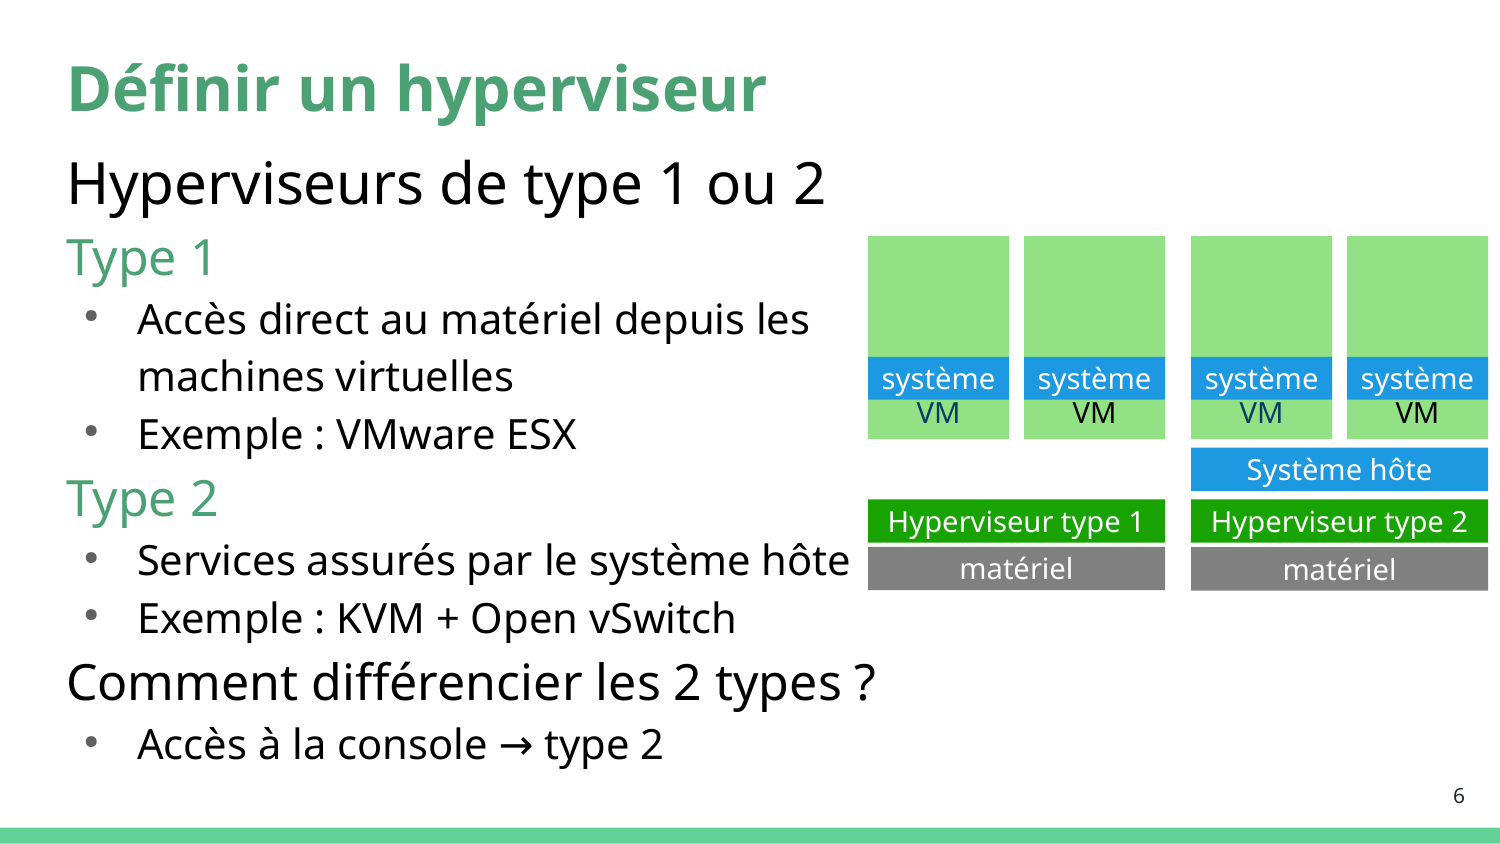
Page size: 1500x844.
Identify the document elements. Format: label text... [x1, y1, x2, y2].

text_box VM [1024, 236, 1166, 356]
text_box VM [1191, 400, 1333, 440]
text_box Hyperviseur type 2 [1191, 499, 1489, 543]
text_box VM [1347, 236, 1489, 356]
text_box matériel [1191, 547, 1489, 591]
text_box matériel [868, 546, 1166, 591]
list Hyperviseurs de type 1 ou 2 Type 1 Accès direct au matériel depuis les machines virtuelles Exemple : VMware ESX Type 2 Services assurés par le système hôte Exemple : KVM + Open vSwitch Comment différencier les 2 types ? Accès à la console → type 2 [51, 120, 945, 827]
slide_number <numéro> [1389, 764, 1480, 830]
text_box VM [1024, 400, 1166, 440]
text_box VM [1347, 400, 1489, 440]
text_box Système hôte [1191, 447, 1489, 492]
title Définir un hyperviseur [51, 23, 1449, 117]
text_box VM [868, 236, 1010, 356]
text_box Hyperviseur type 1 [868, 499, 1166, 543]
text_box système [1024, 356, 1166, 400]
text_box système [1191, 356, 1333, 400]
text_box VM [868, 400, 1010, 440]
text_box système [868, 356, 1010, 400]
text_box VM [1191, 236, 1333, 356]
text_box système [1347, 356, 1489, 400]
